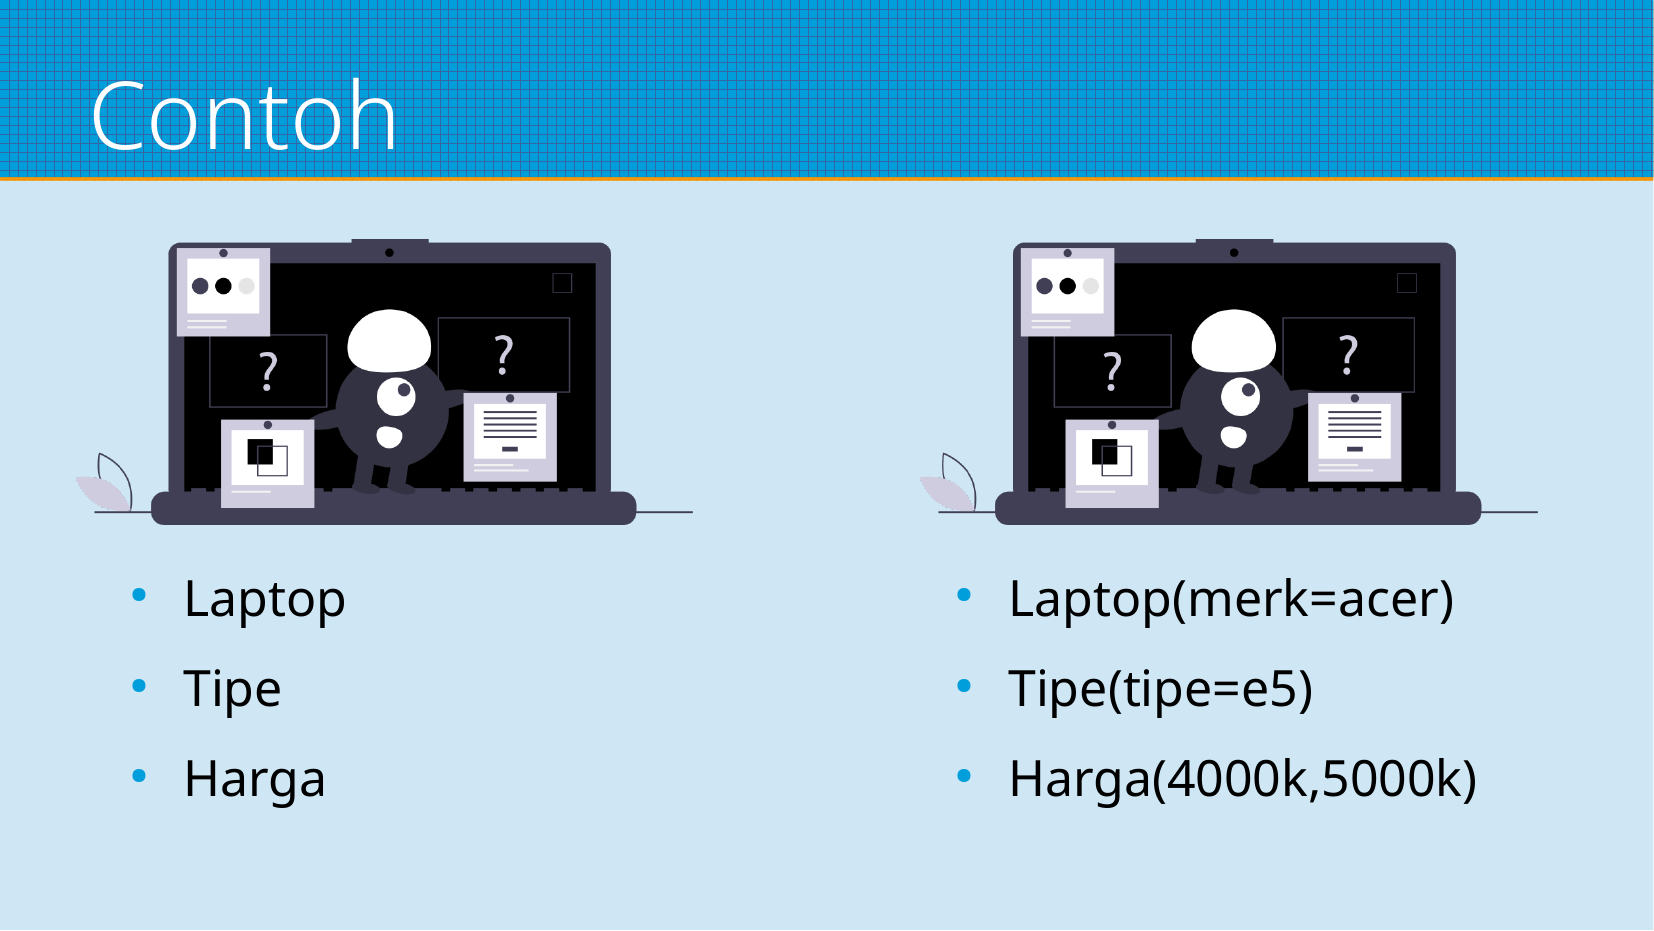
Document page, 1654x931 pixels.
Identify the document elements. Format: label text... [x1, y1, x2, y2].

picture [919, 239, 1538, 526]
list Laptop(merk=acer) Tipe(tipe=e5) Harga(4000k,5000k) [937, 562, 1501, 876]
title Contoh [88, 14, 1565, 178]
list Laptop Tipe Harga [112, 562, 676, 876]
picture [75, 239, 693, 526]
